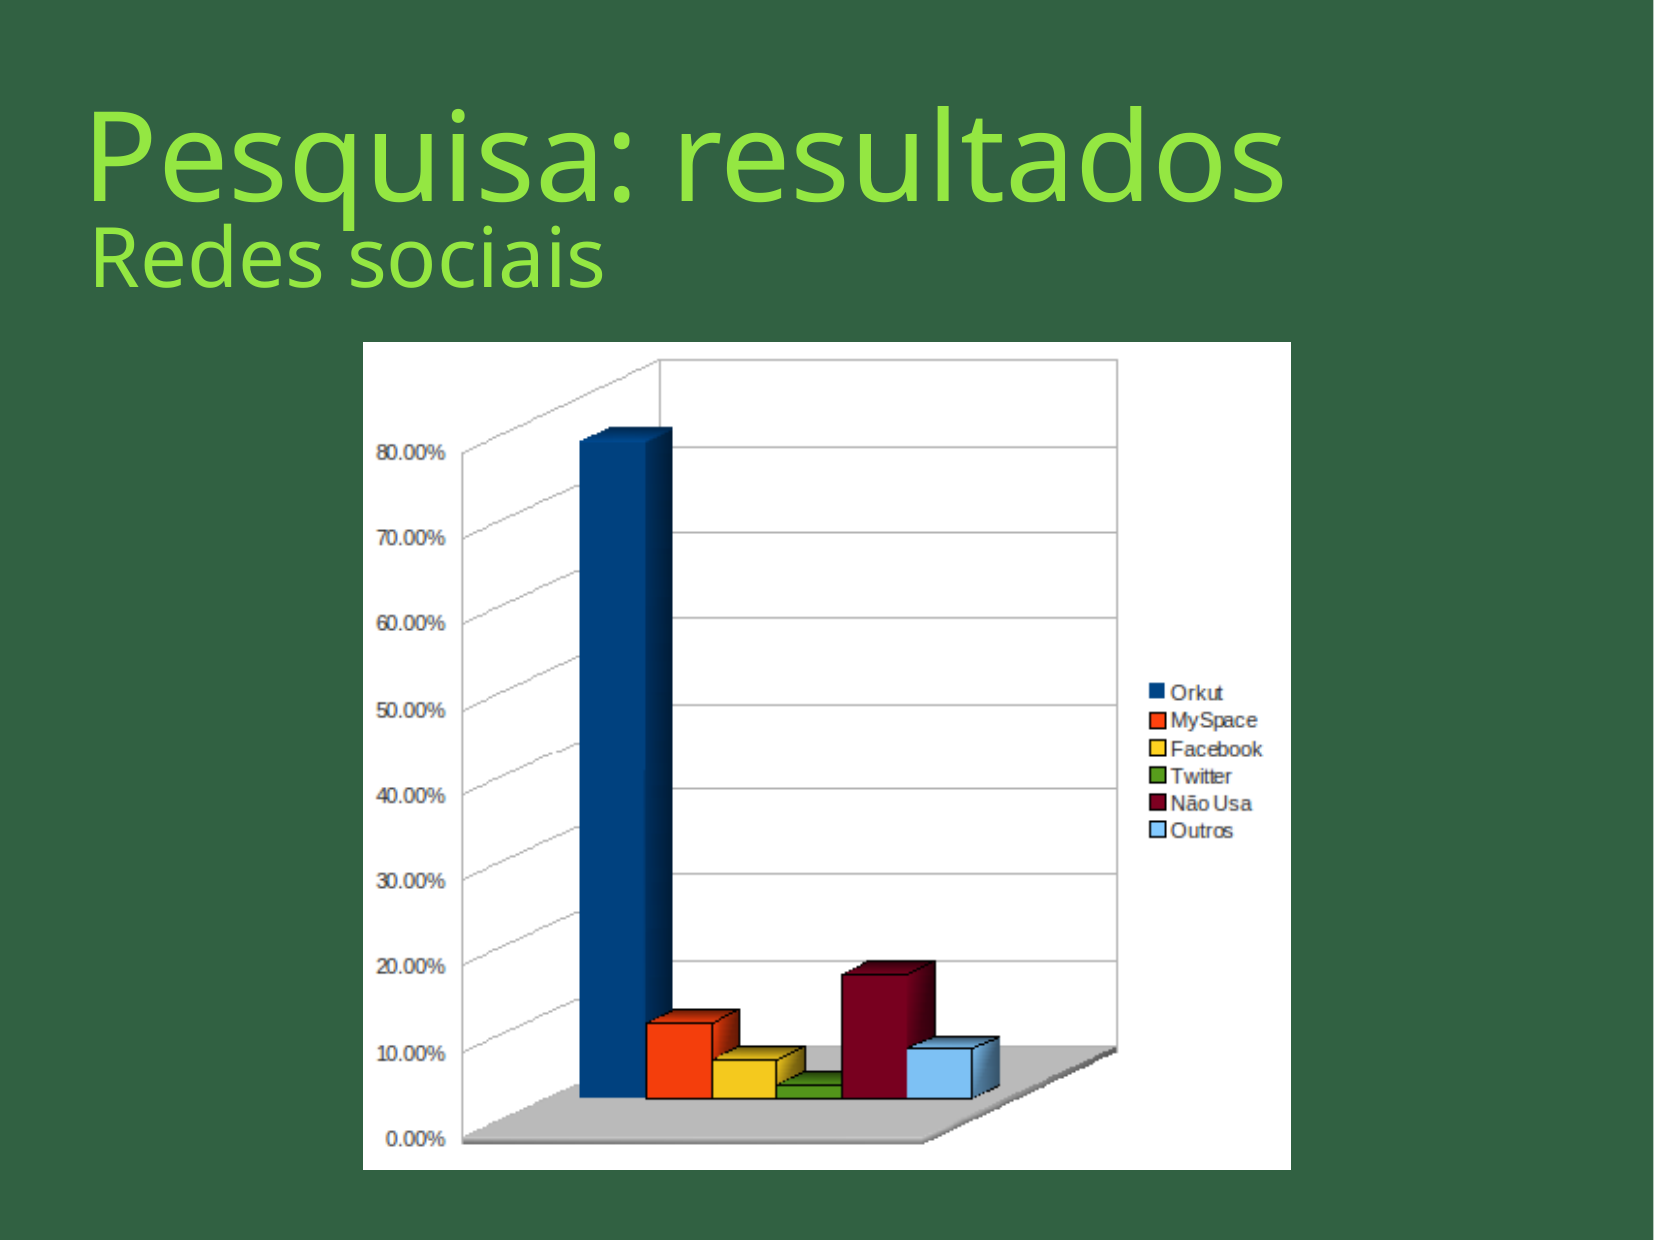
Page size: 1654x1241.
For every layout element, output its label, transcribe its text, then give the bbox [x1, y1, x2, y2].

title Pesquisa: resultados [82, 49, 1571, 257]
picture [363, 342, 1291, 1170]
title Redes sociais [88, 177, 1577, 334]
